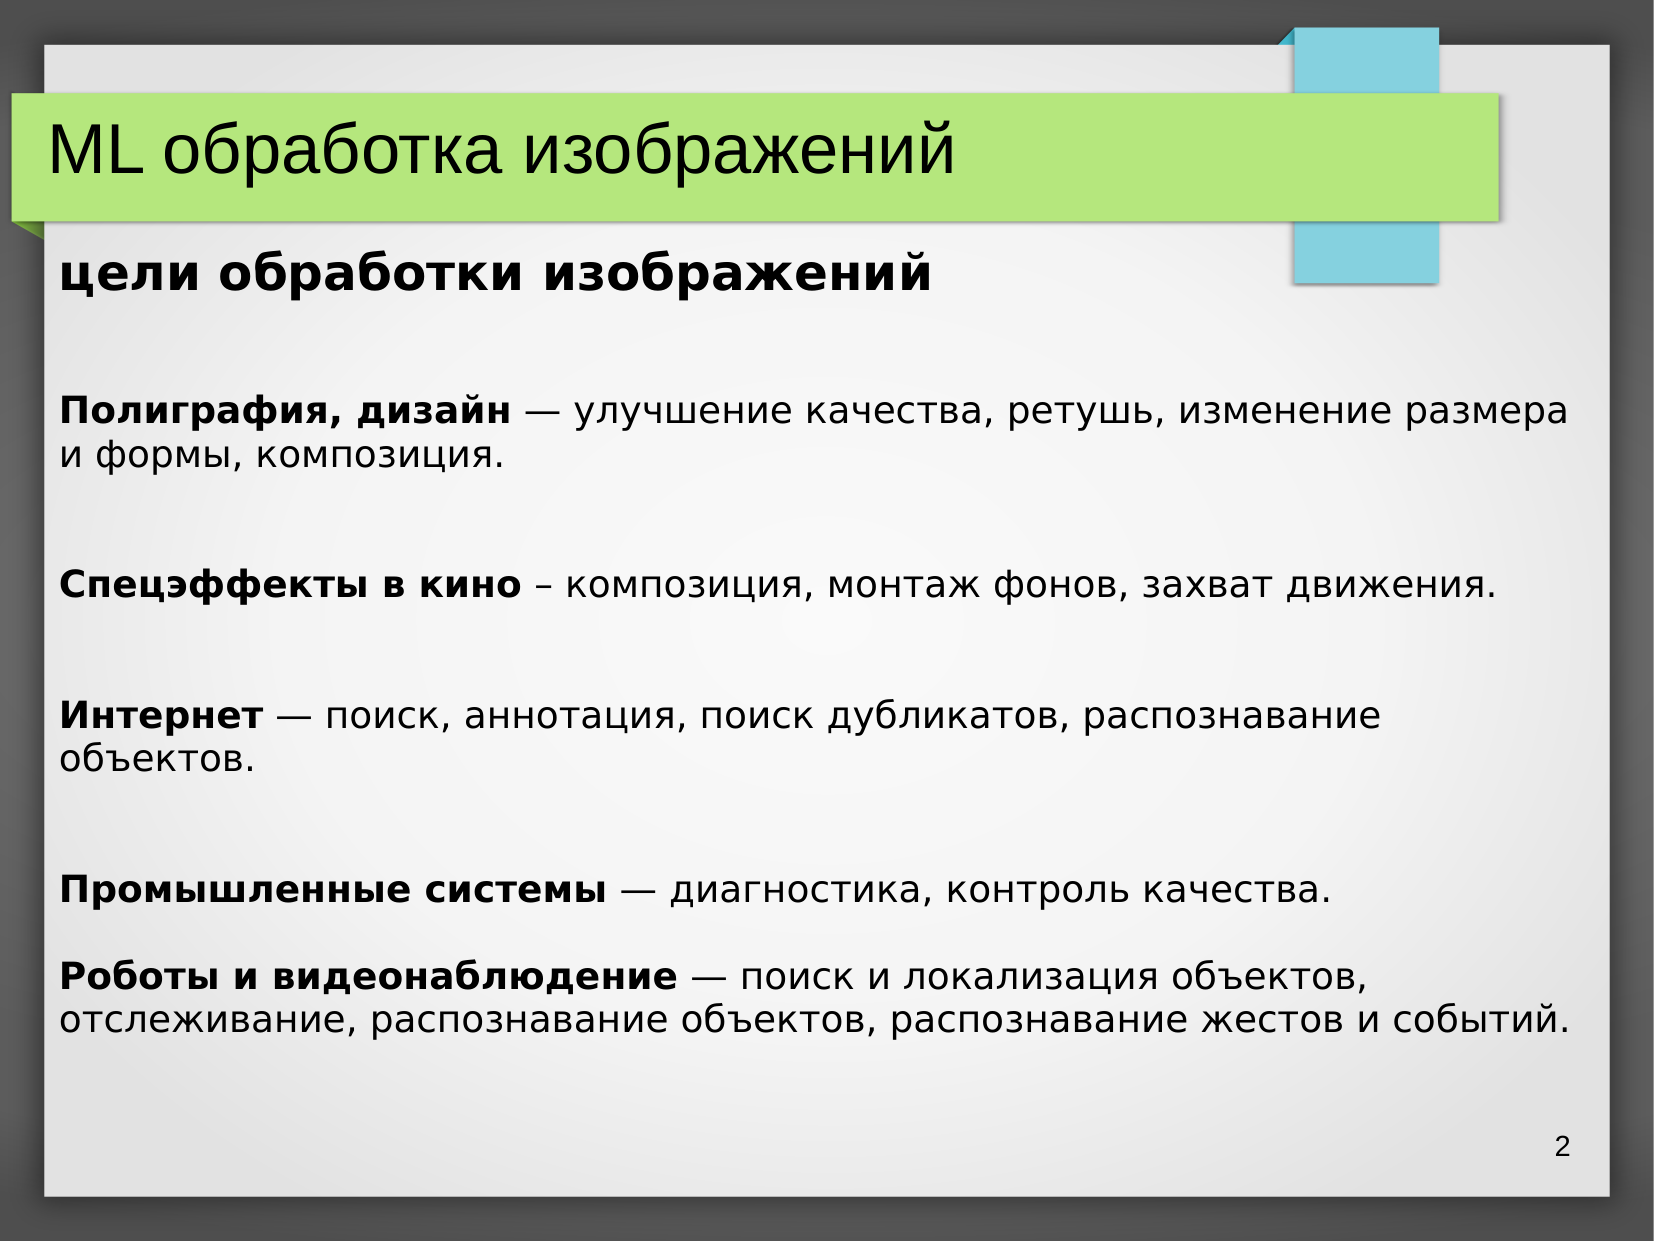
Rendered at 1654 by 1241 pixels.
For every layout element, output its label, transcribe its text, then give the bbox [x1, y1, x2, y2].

picture [0, 0, 1654, 1241]
text_box цели обработки изображений Полиграфия, дизайн — улучшение качества, ретушь, изменение размера и формы, композиция. Спецэффекты в кино – композиция, монтаж фонов, захват движения. Интернет — поиск, аннотация, поиск дубликатов, распознавание объектов. Промышленные системы — диагностика, контроль качества. Роботы и видеонаблюдение — поиск и локализация объектов, отслеживание, распознавание объектов, распознавание жестов и событий. [44, 236, 1595, 1170]
title ML обработка изображений [47, 109, 1501, 189]
